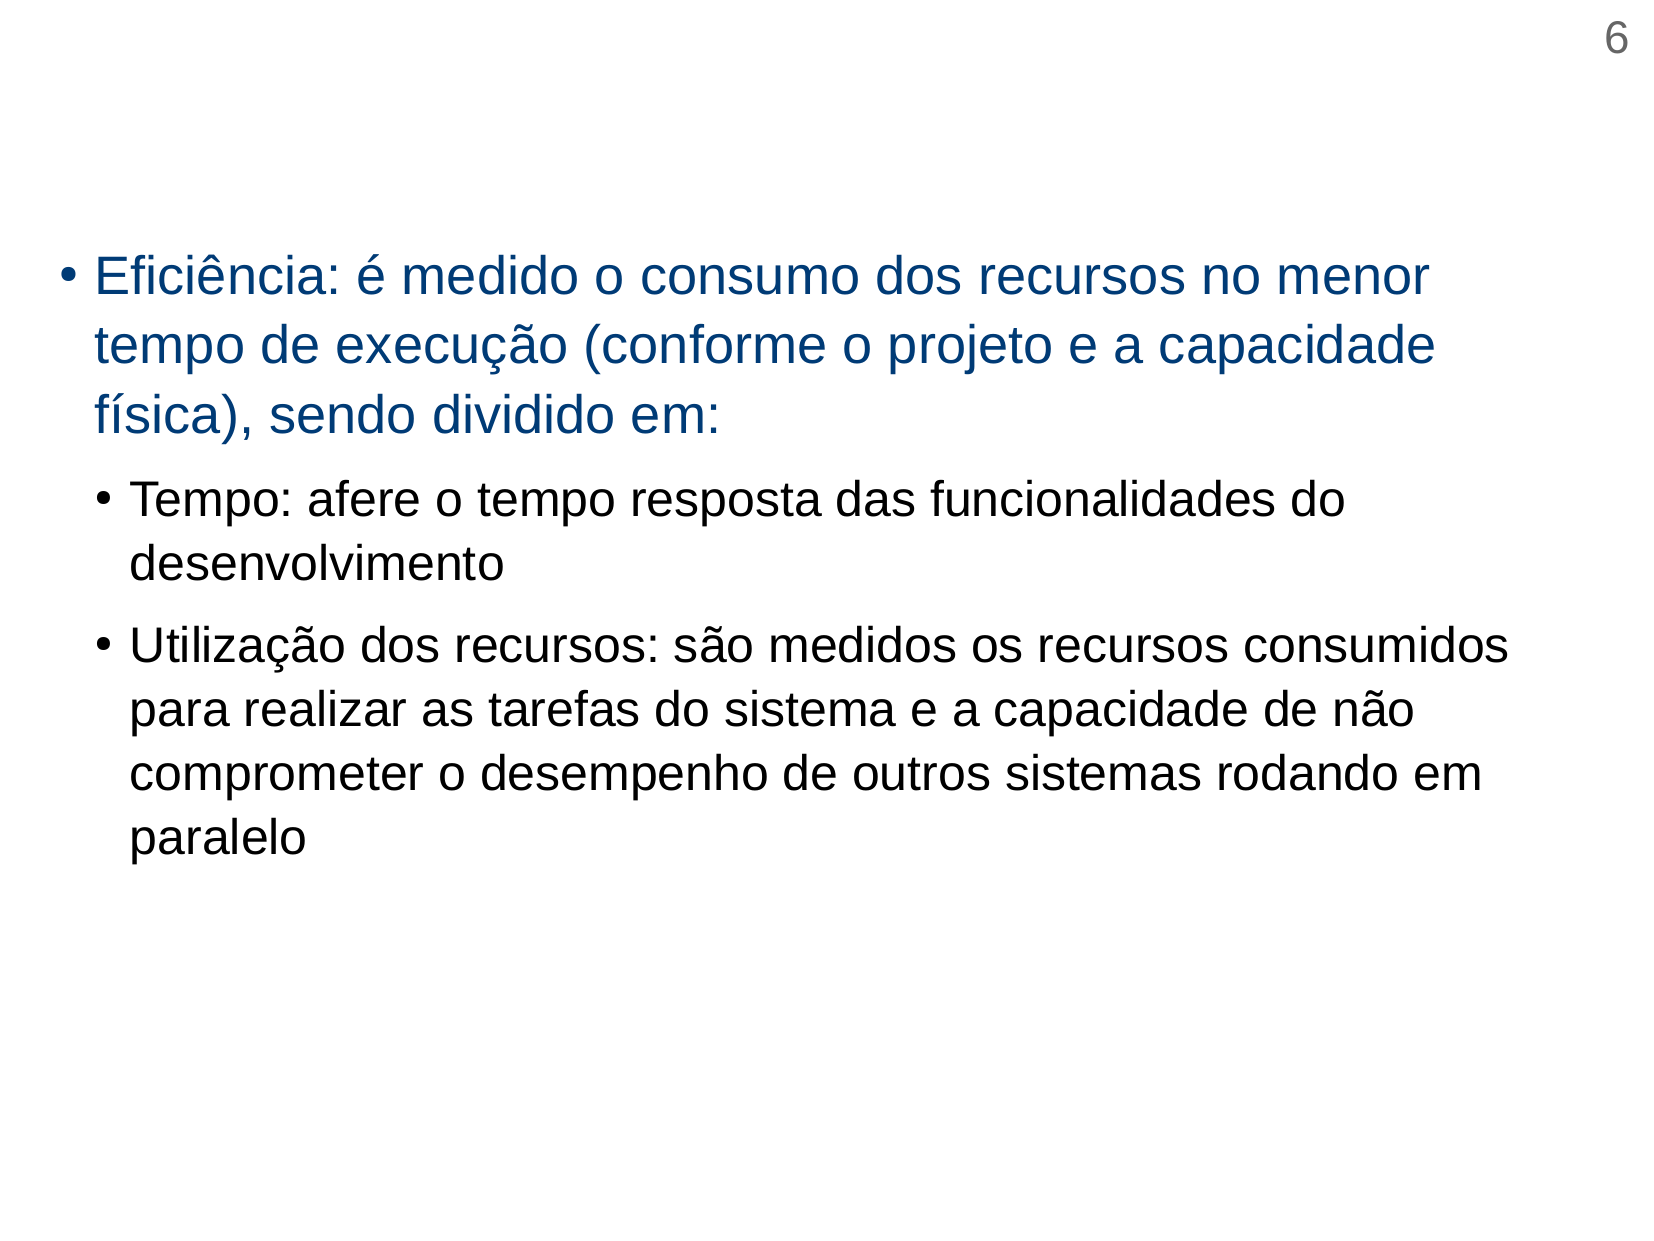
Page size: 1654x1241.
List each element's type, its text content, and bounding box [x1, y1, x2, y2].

list Eficiência: é medido o consumo dos recursos no menor tempo de execução (conforme o projeto e a capacidade física), sendo dividido em: Tempo: afere o tempo resposta das funcionalidades do desenvolvimento Utilização dos recursos: são medidos os recursos consumidos para realizar as tarefas do sistema e a capacidade de não comprometer o desempenho de outros sistemas rodando em paralelo [59, 236, 1595, 1211]
